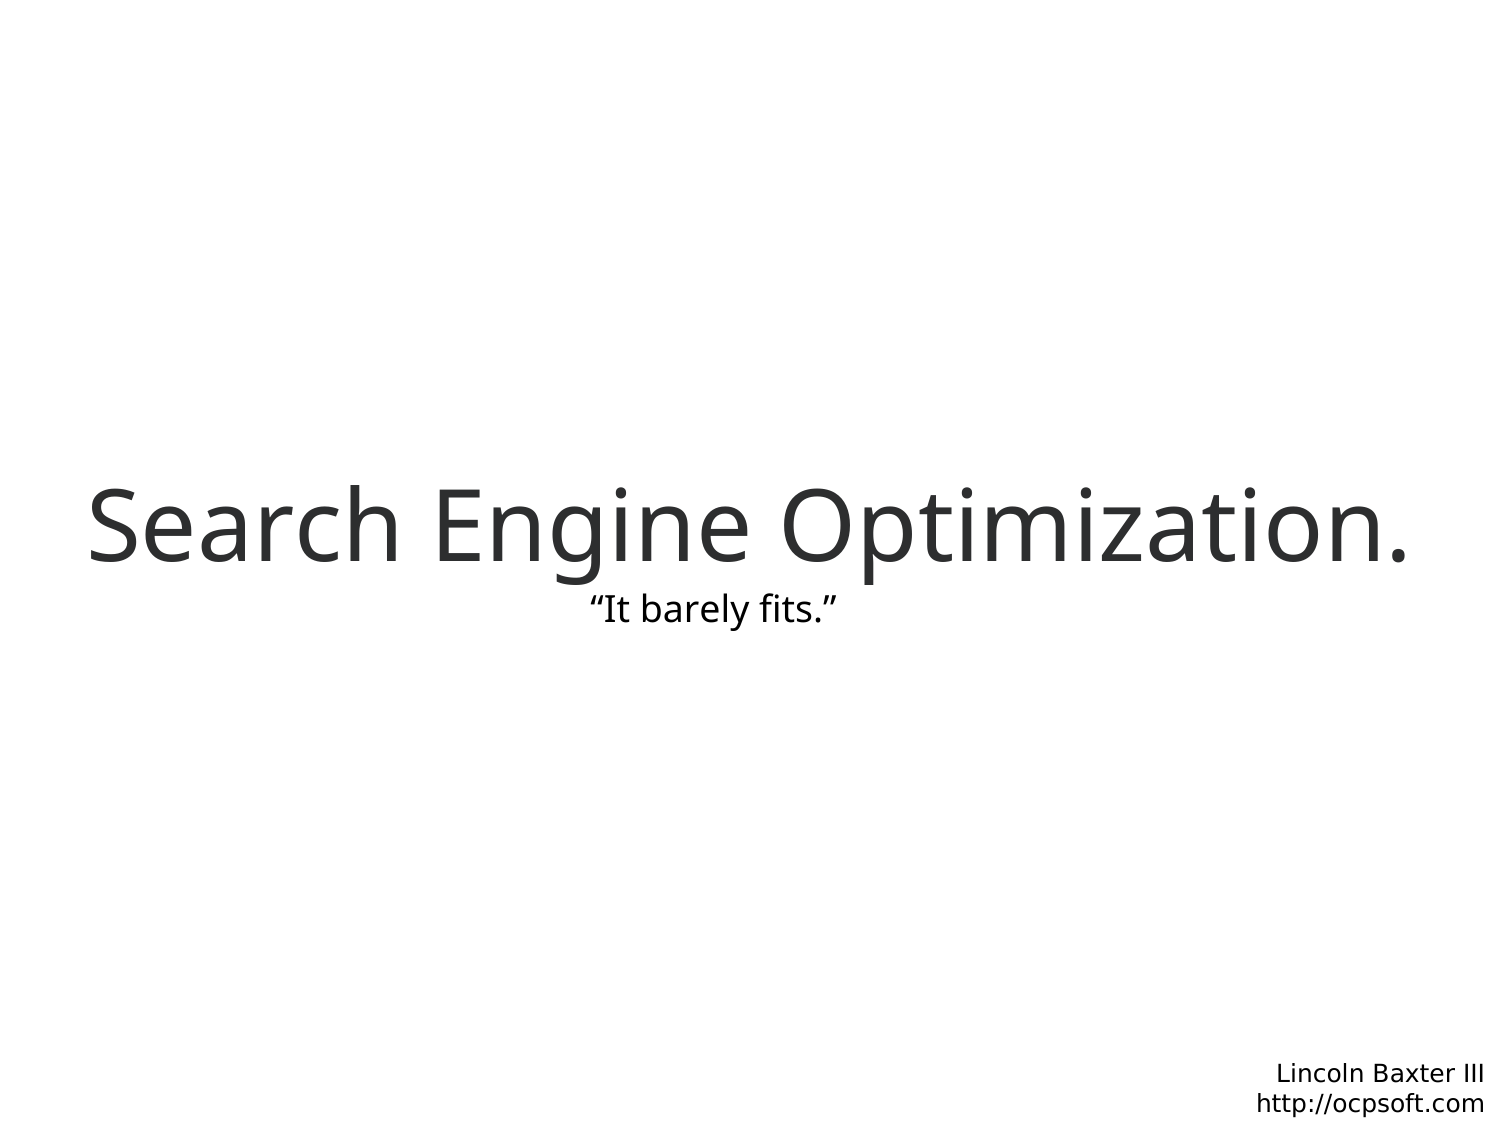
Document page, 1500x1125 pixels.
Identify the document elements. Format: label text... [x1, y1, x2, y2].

subtitle Search Engine Optimization. [75, 119, 1425, 923]
text_box “It barely fits.” [562, 577, 1351, 638]
